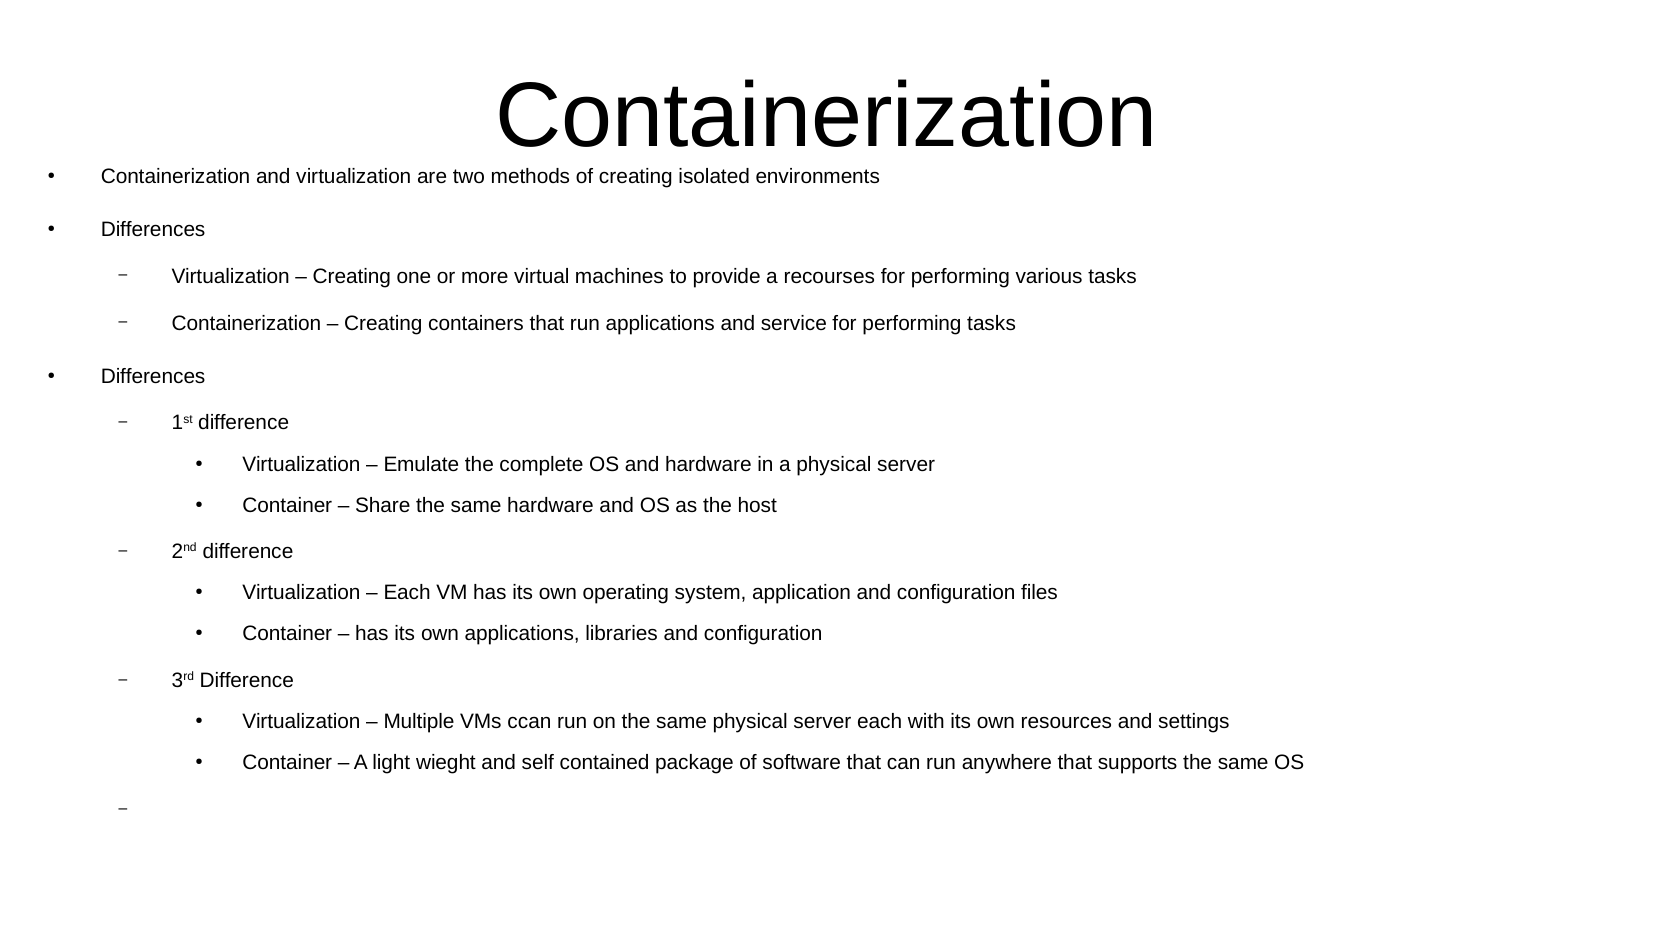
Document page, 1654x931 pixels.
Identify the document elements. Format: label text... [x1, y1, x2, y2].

title Containerization [82, 37, 1571, 165]
list Containerization and virtualization are two methods of creating isolated environments Differences Virtualization – Creating one or more virtual machines to provide a recourses for performing various tasks Containerization – Creating containers that run applications and service for performing tasks Differences 1st difference Virtualization – Emulate the complete OS and hardware in a physical server Container – Share the same hardware and OS as the host 2nd difference Virtualization – Each VM has its own operating system, application and configuration files Container – has its own applications, libraries and configuration 3rd Difference Virtualization – Multiple VMs ccan run on the same physical server each with its own resources and settings Container – A light wieght and self contained package of software that can run anywhere that supports the same OS [30, 165, 1571, 931]
